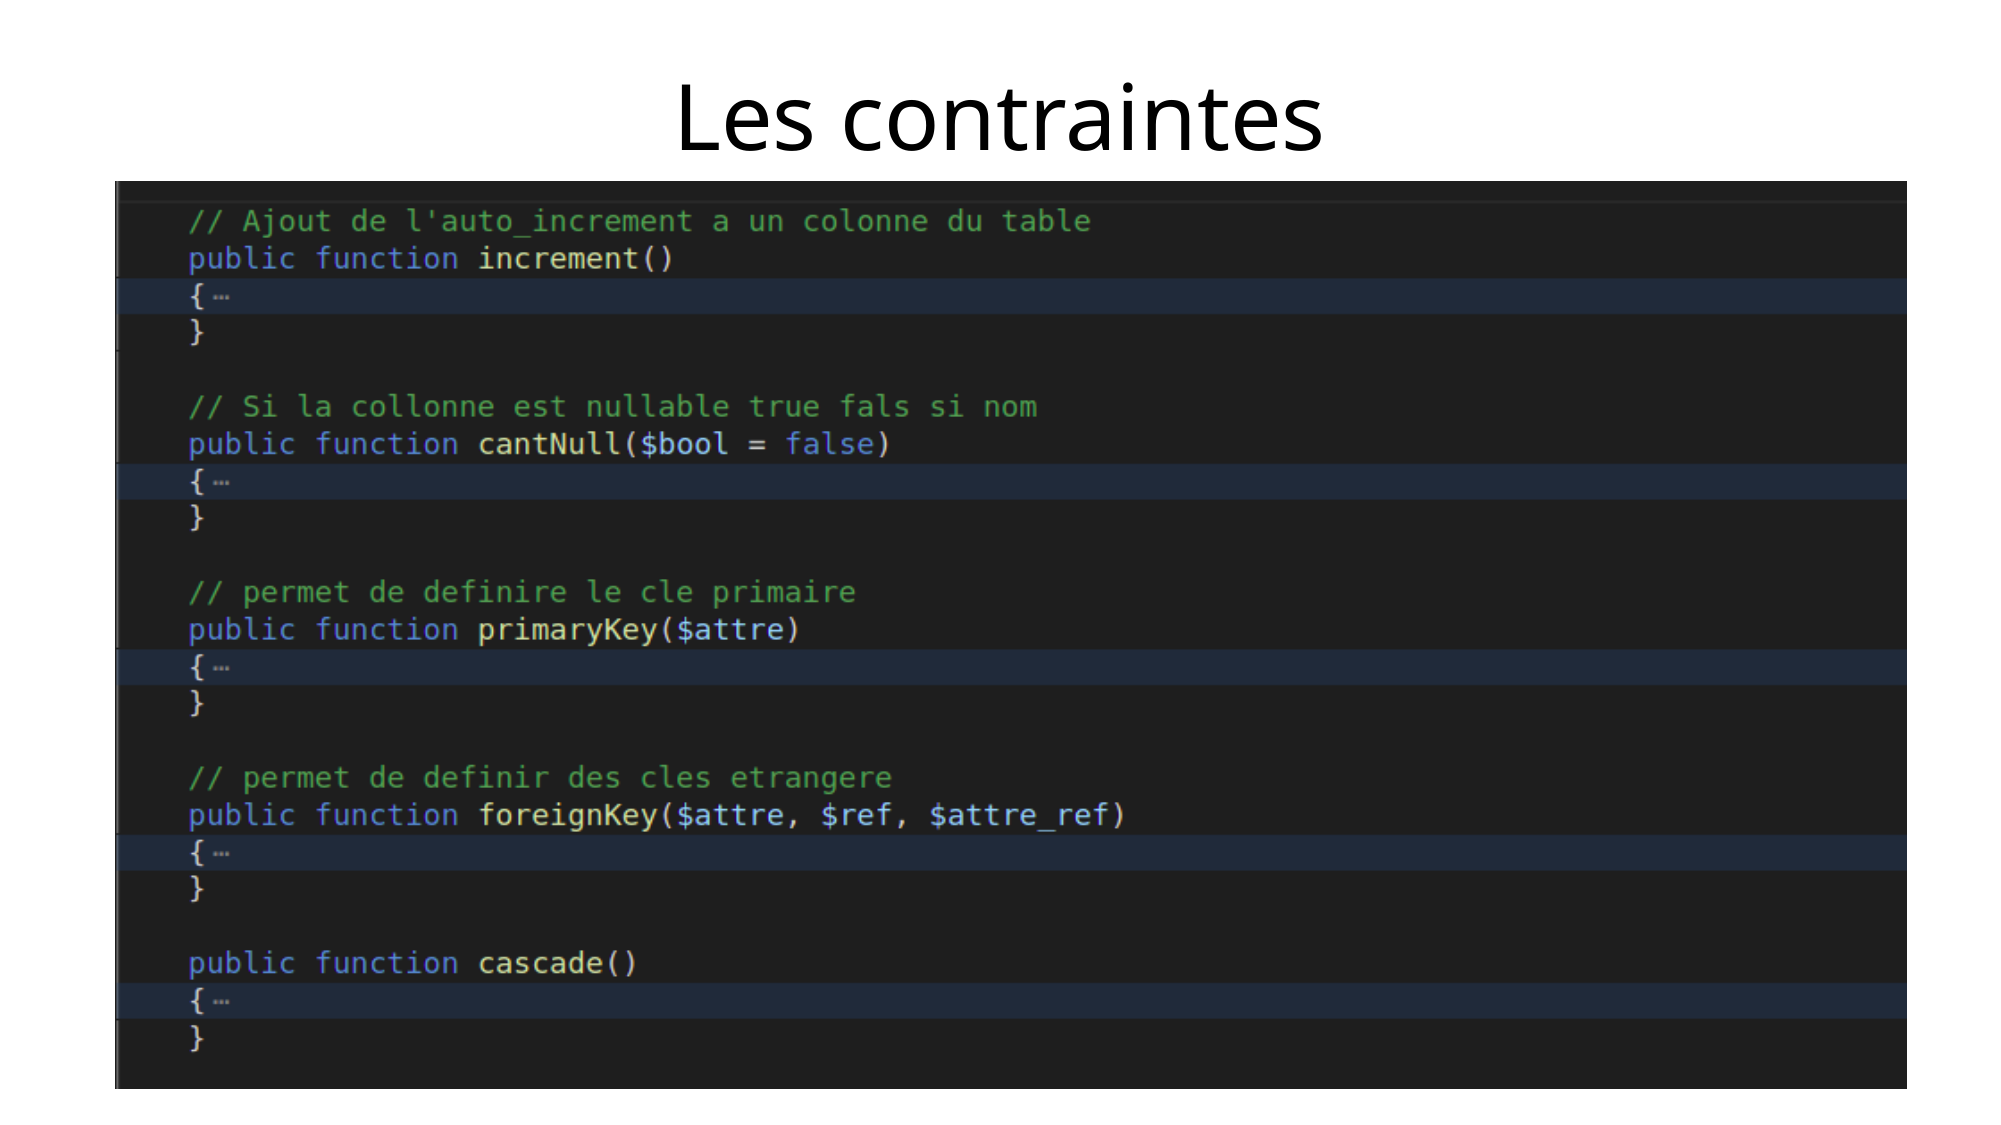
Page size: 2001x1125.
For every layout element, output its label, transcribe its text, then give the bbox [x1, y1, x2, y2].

title Les contraintes [137, 59, 1863, 181]
picture [115, 181, 1907, 1089]
